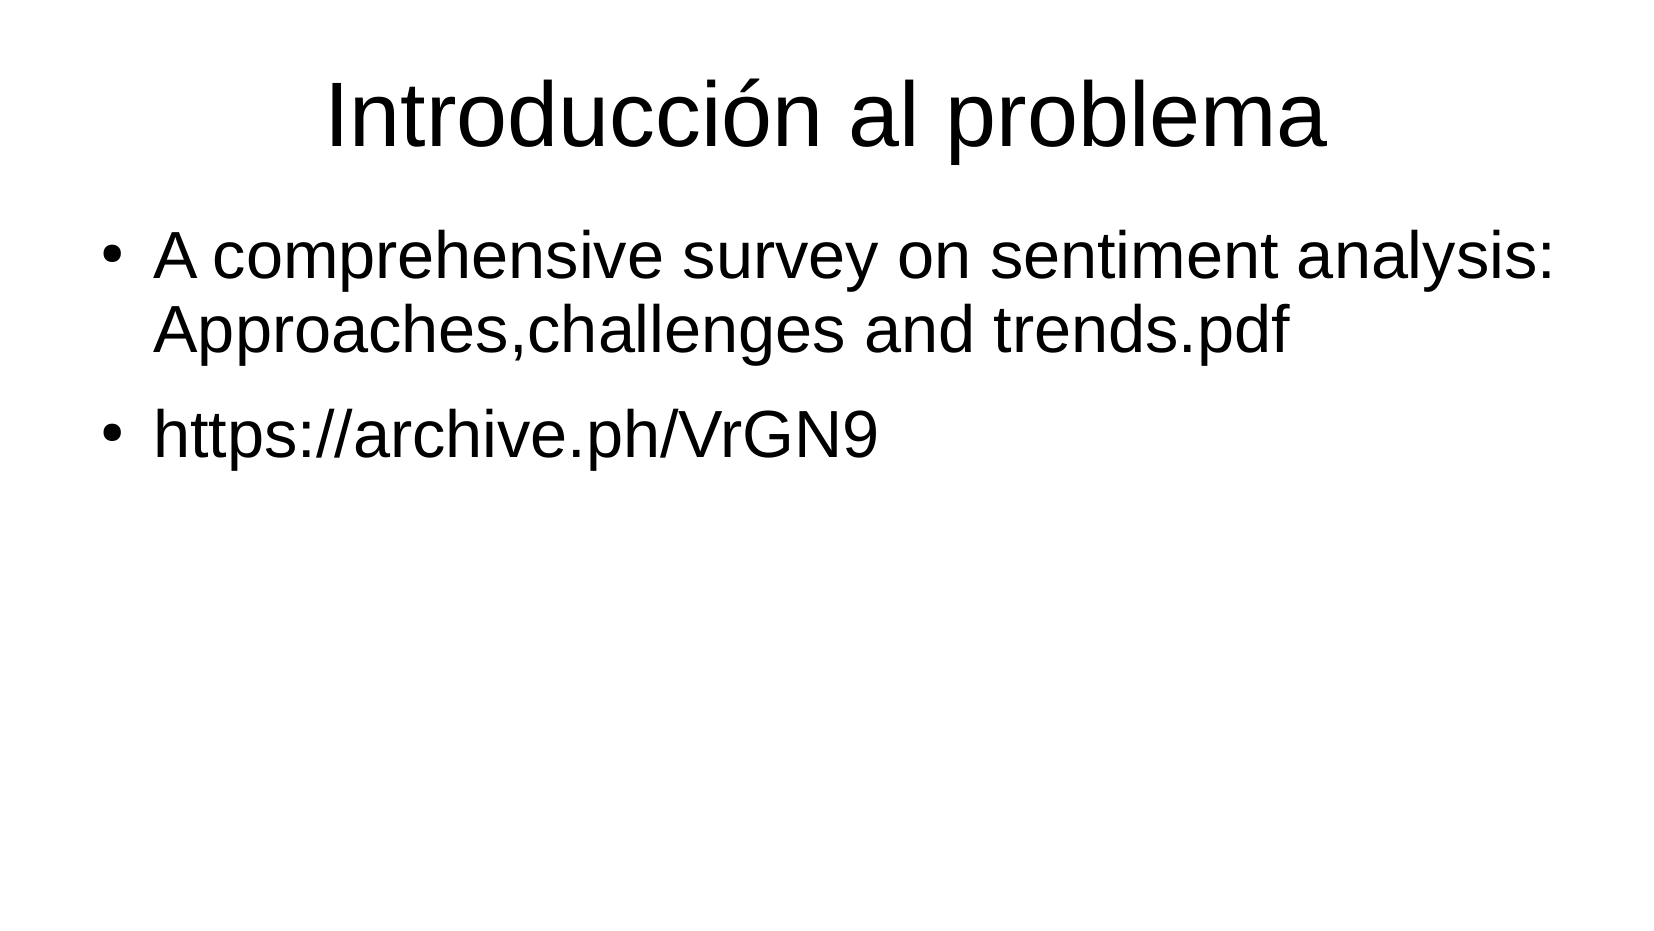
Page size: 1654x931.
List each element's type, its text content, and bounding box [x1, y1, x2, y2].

title Introducción al problema [82, 37, 1571, 193]
list A comprehensive survey on sentiment analysis: Approaches,challenges and trends.pdf https://archive.ph/VrGN9 [82, 217, 1571, 758]
